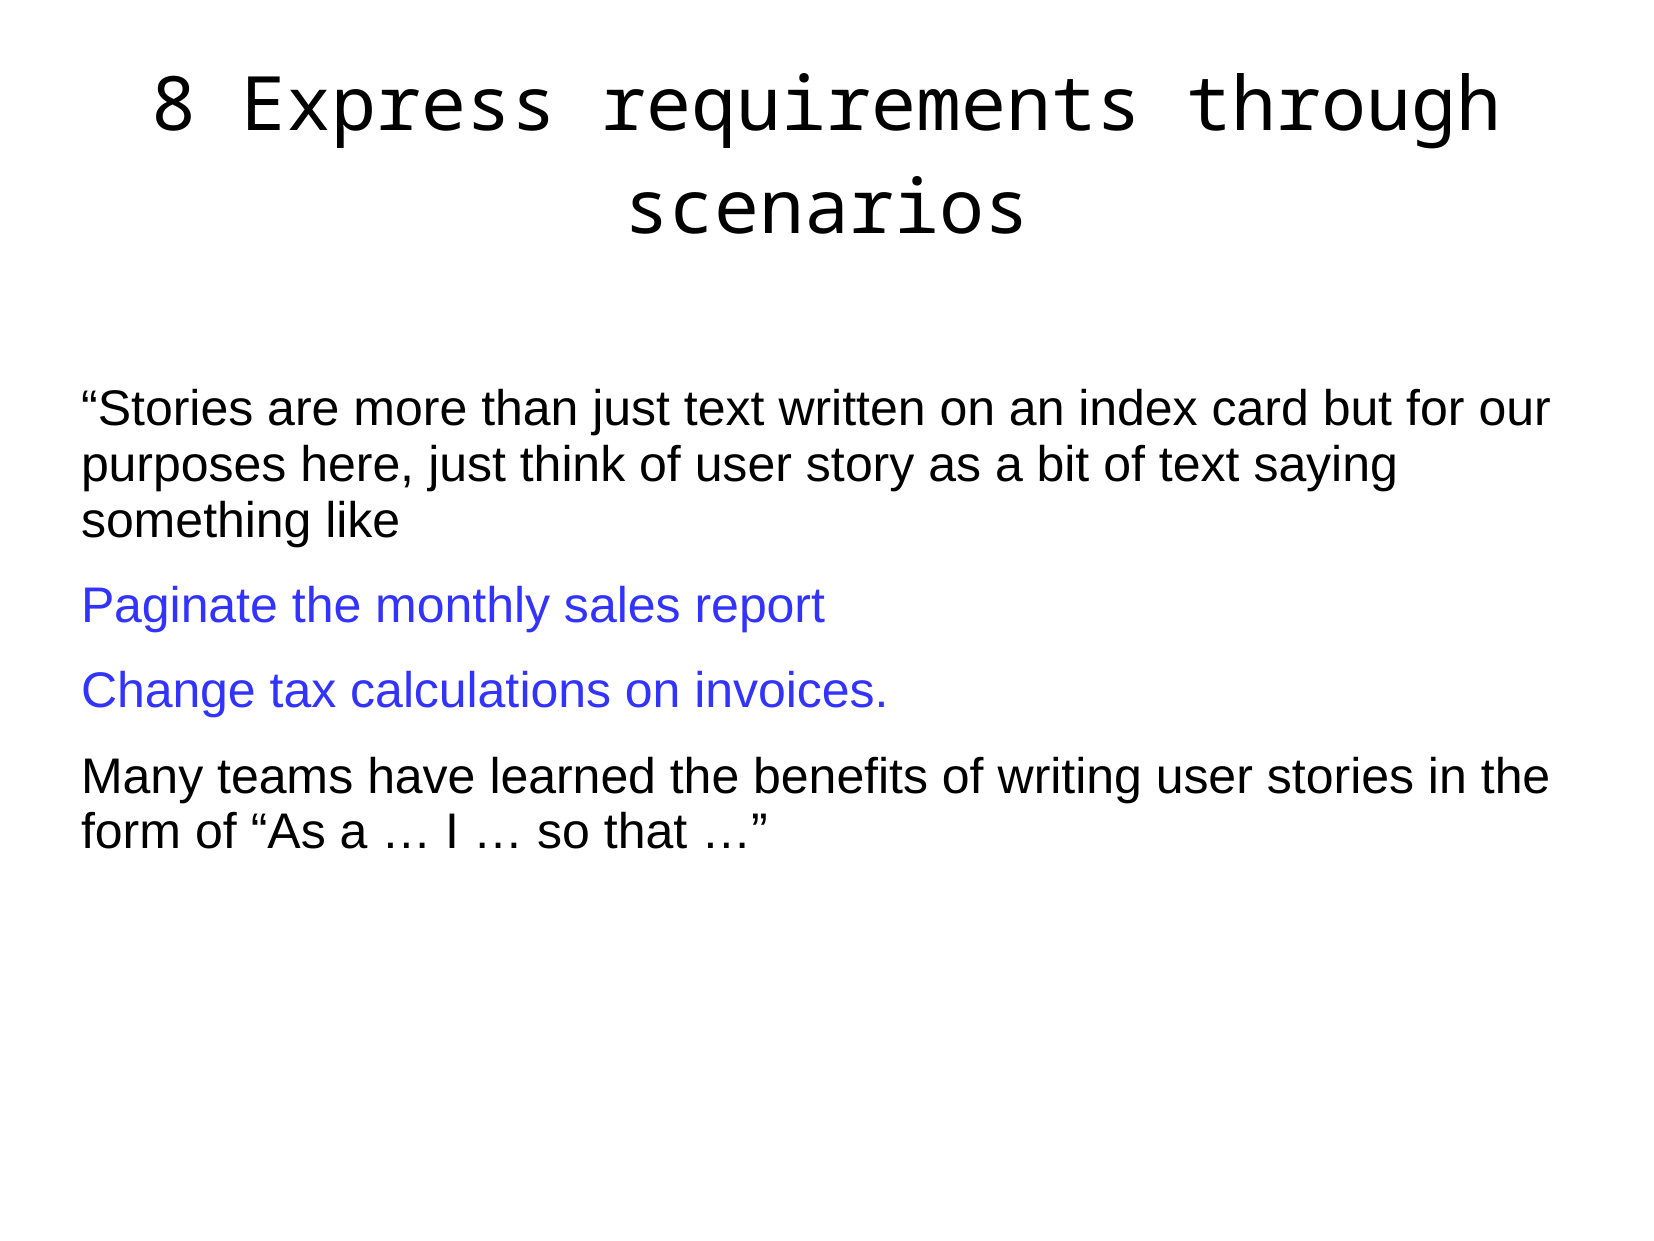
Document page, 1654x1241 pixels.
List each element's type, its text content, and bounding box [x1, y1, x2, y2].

list “Stories are more than just text written on an index card but for our purposes here, just think of user story as a bit of text saying something like Paginate the monthly sales report Change tax calculations on invoices. Many teams have learned the benefits of writing user stories in the form of “As a … I … so that …” [81, 295, 1570, 993]
title 8 Express requirements through scenarios [82, 49, 1571, 257]
